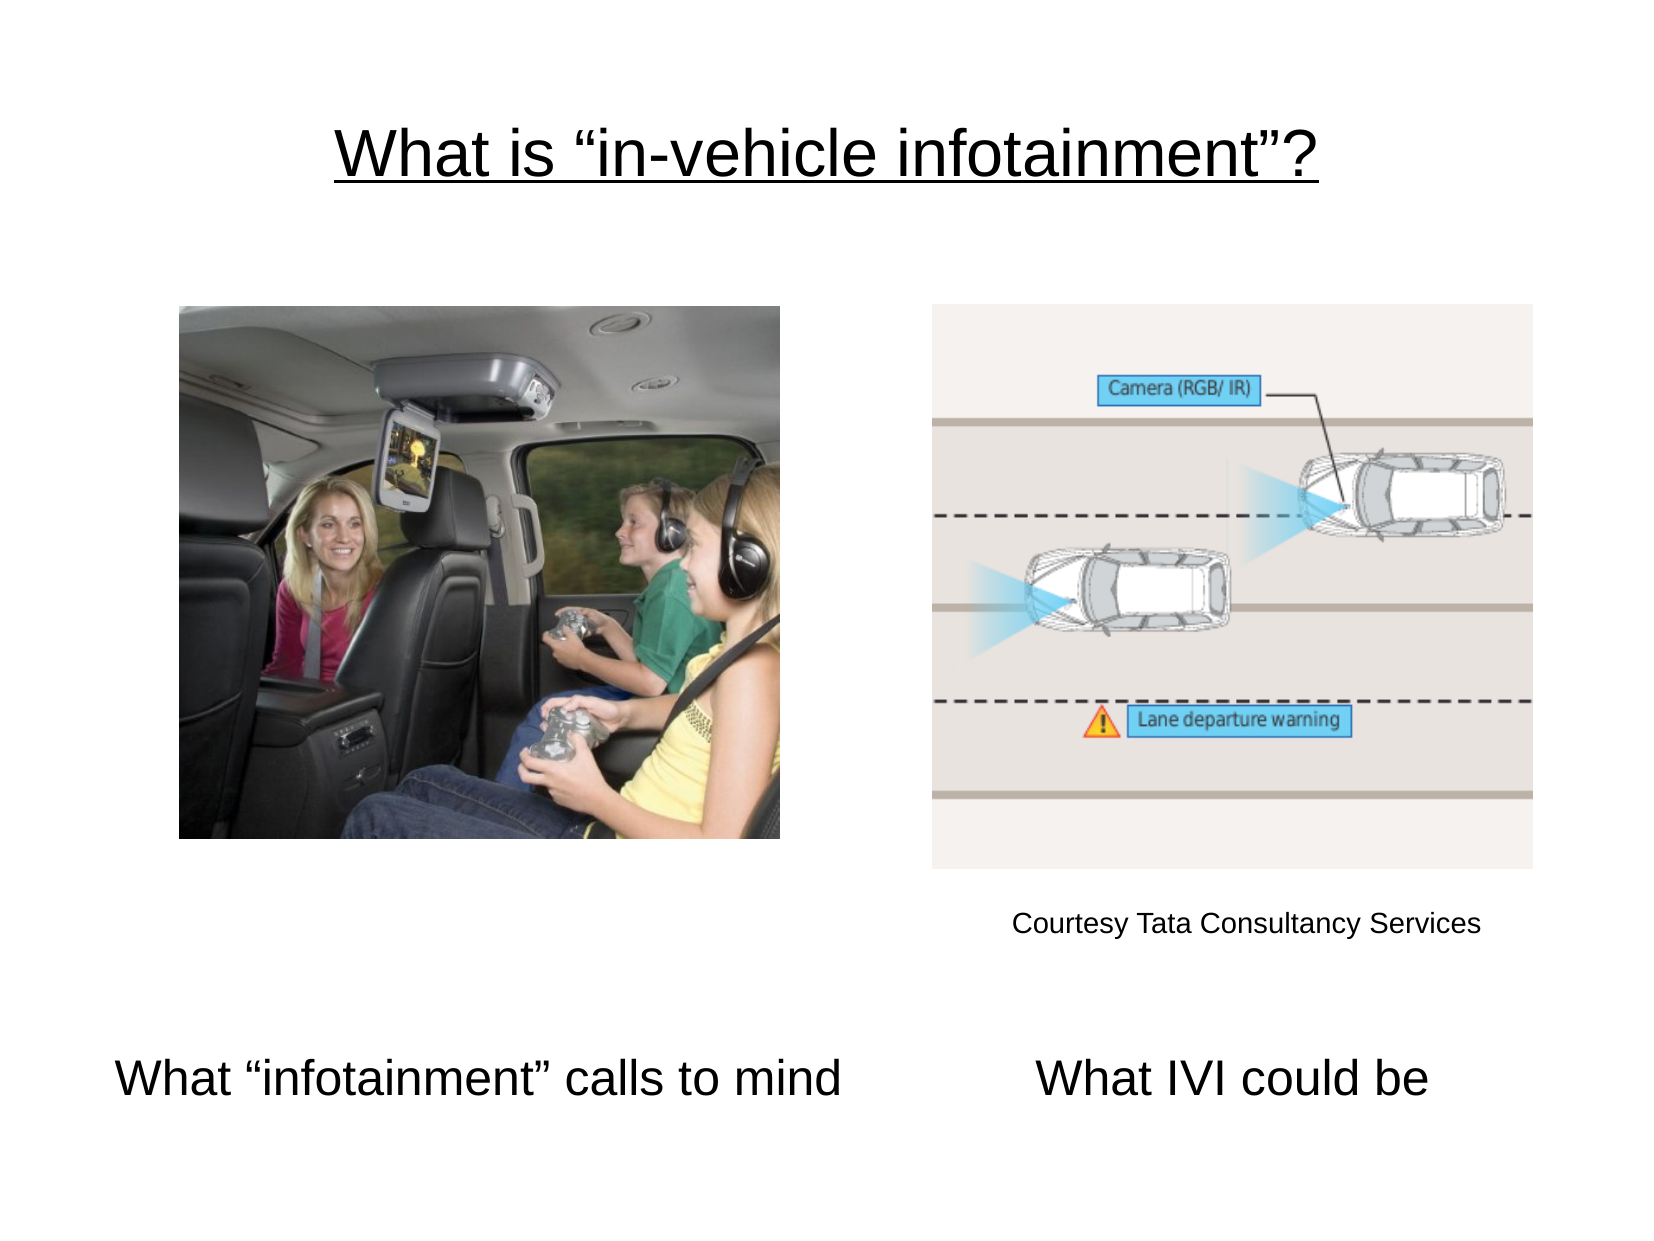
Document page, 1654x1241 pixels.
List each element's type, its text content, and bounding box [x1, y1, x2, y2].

text_box What “infotainment” calls to mind [99, 1042, 858, 1114]
text_box What IVI could be [1020, 1042, 1445, 1114]
title What is “in-vehicle infotainment”? [82, 49, 1571, 257]
text_box Courtesy Tata Consultancy Services [997, 900, 1503, 948]
picture [932, 304, 1533, 869]
picture [179, 306, 780, 839]
